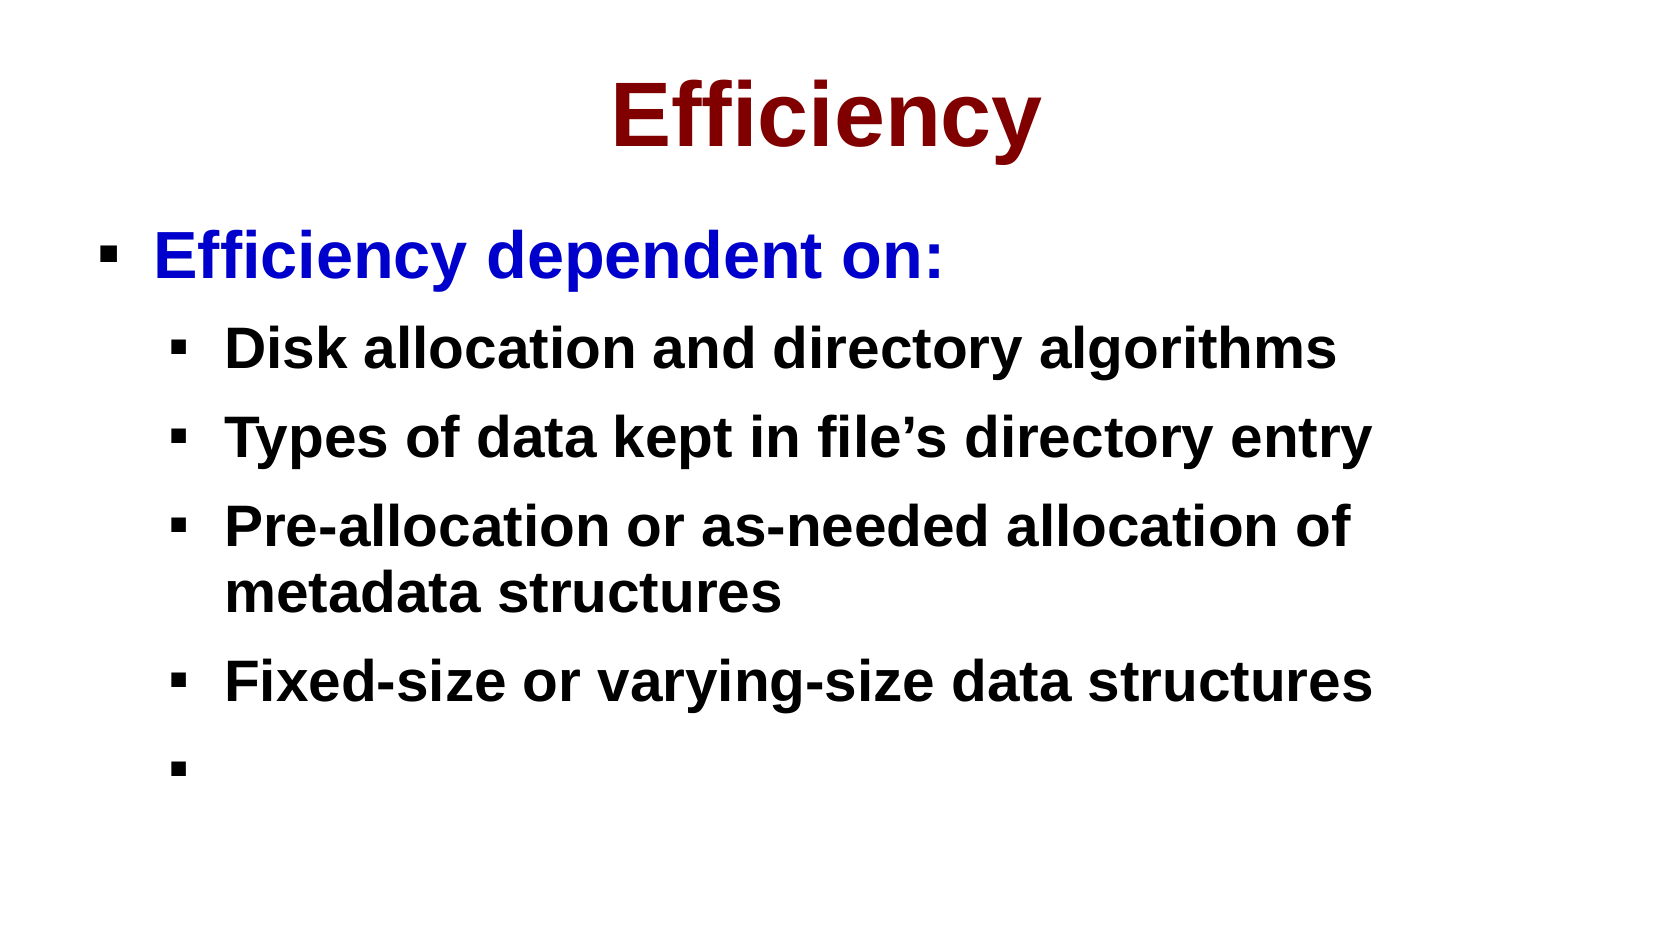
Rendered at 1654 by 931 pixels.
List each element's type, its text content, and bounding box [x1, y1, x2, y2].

list Efficiency dependent on: Disk allocation and directory algorithms Types of data kept in file’s directory entry Pre-allocation or as-needed allocation of metadata structures Fixed-size or varying-size data structures [82, 217, 1571, 757]
title Efficiency [82, 37, 1571, 193]
